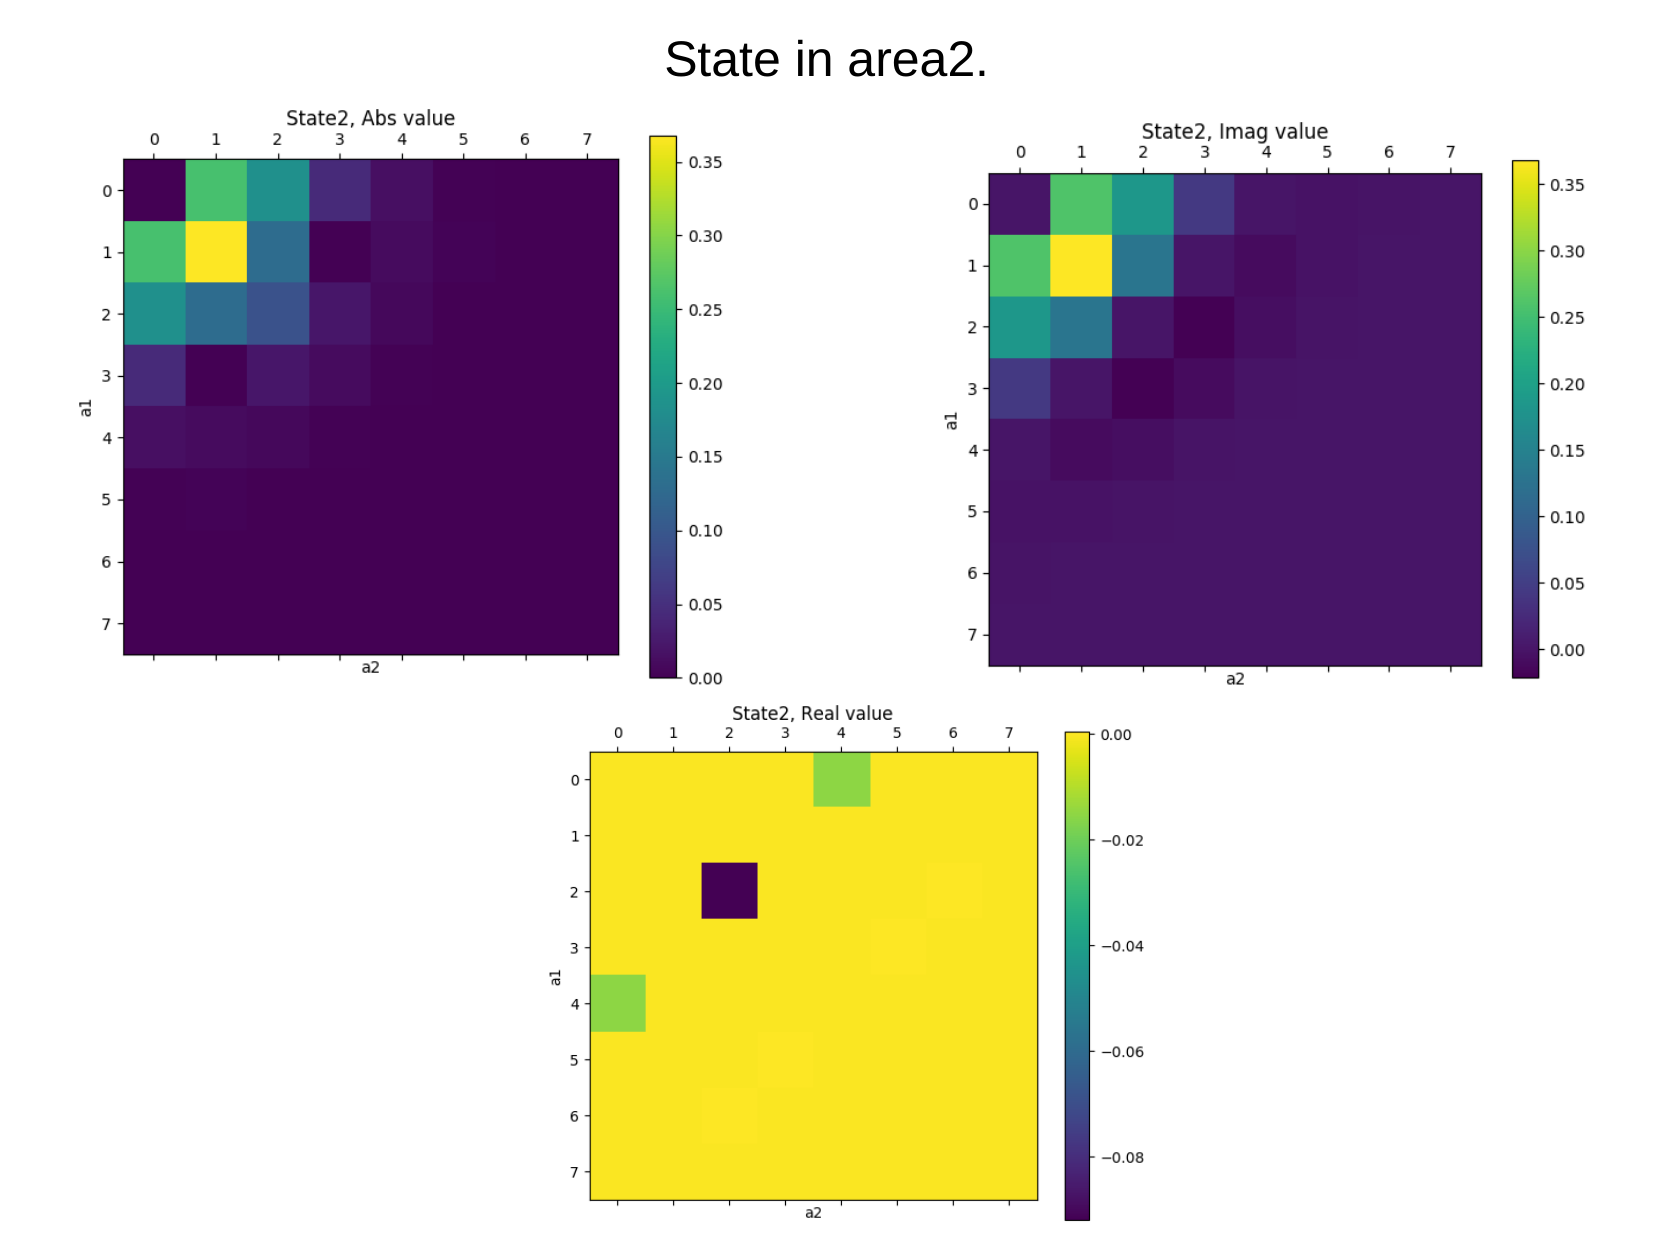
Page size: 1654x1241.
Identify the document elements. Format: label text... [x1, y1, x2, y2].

picture [940, 106, 1604, 686]
picture [70, 106, 1158, 1229]
text_box State in area2. [649, 23, 1063, 95]
